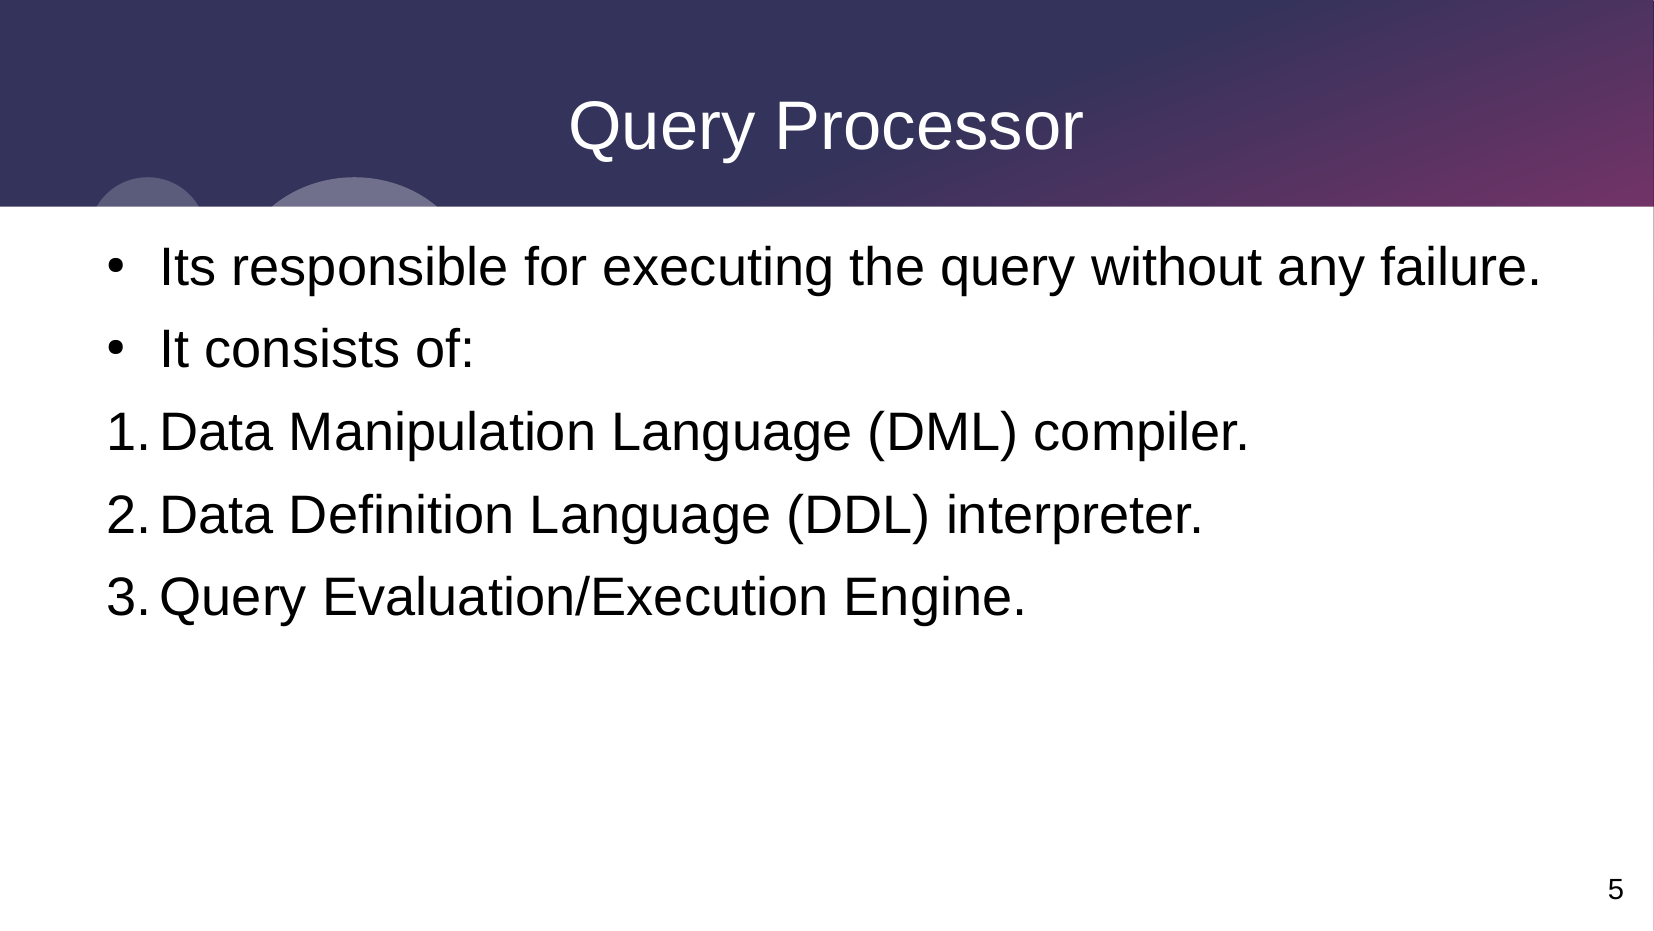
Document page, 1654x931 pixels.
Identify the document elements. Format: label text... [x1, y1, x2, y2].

list Its responsible for executing the query without any failure. It consists of: Data Manipulation Language (DML) compiler. Data Definition Language (DDL) interpreter. Query Evaluation/Execution Engine. [88, 236, 1565, 827]
title Query Processor [88, 44, 1565, 207]
